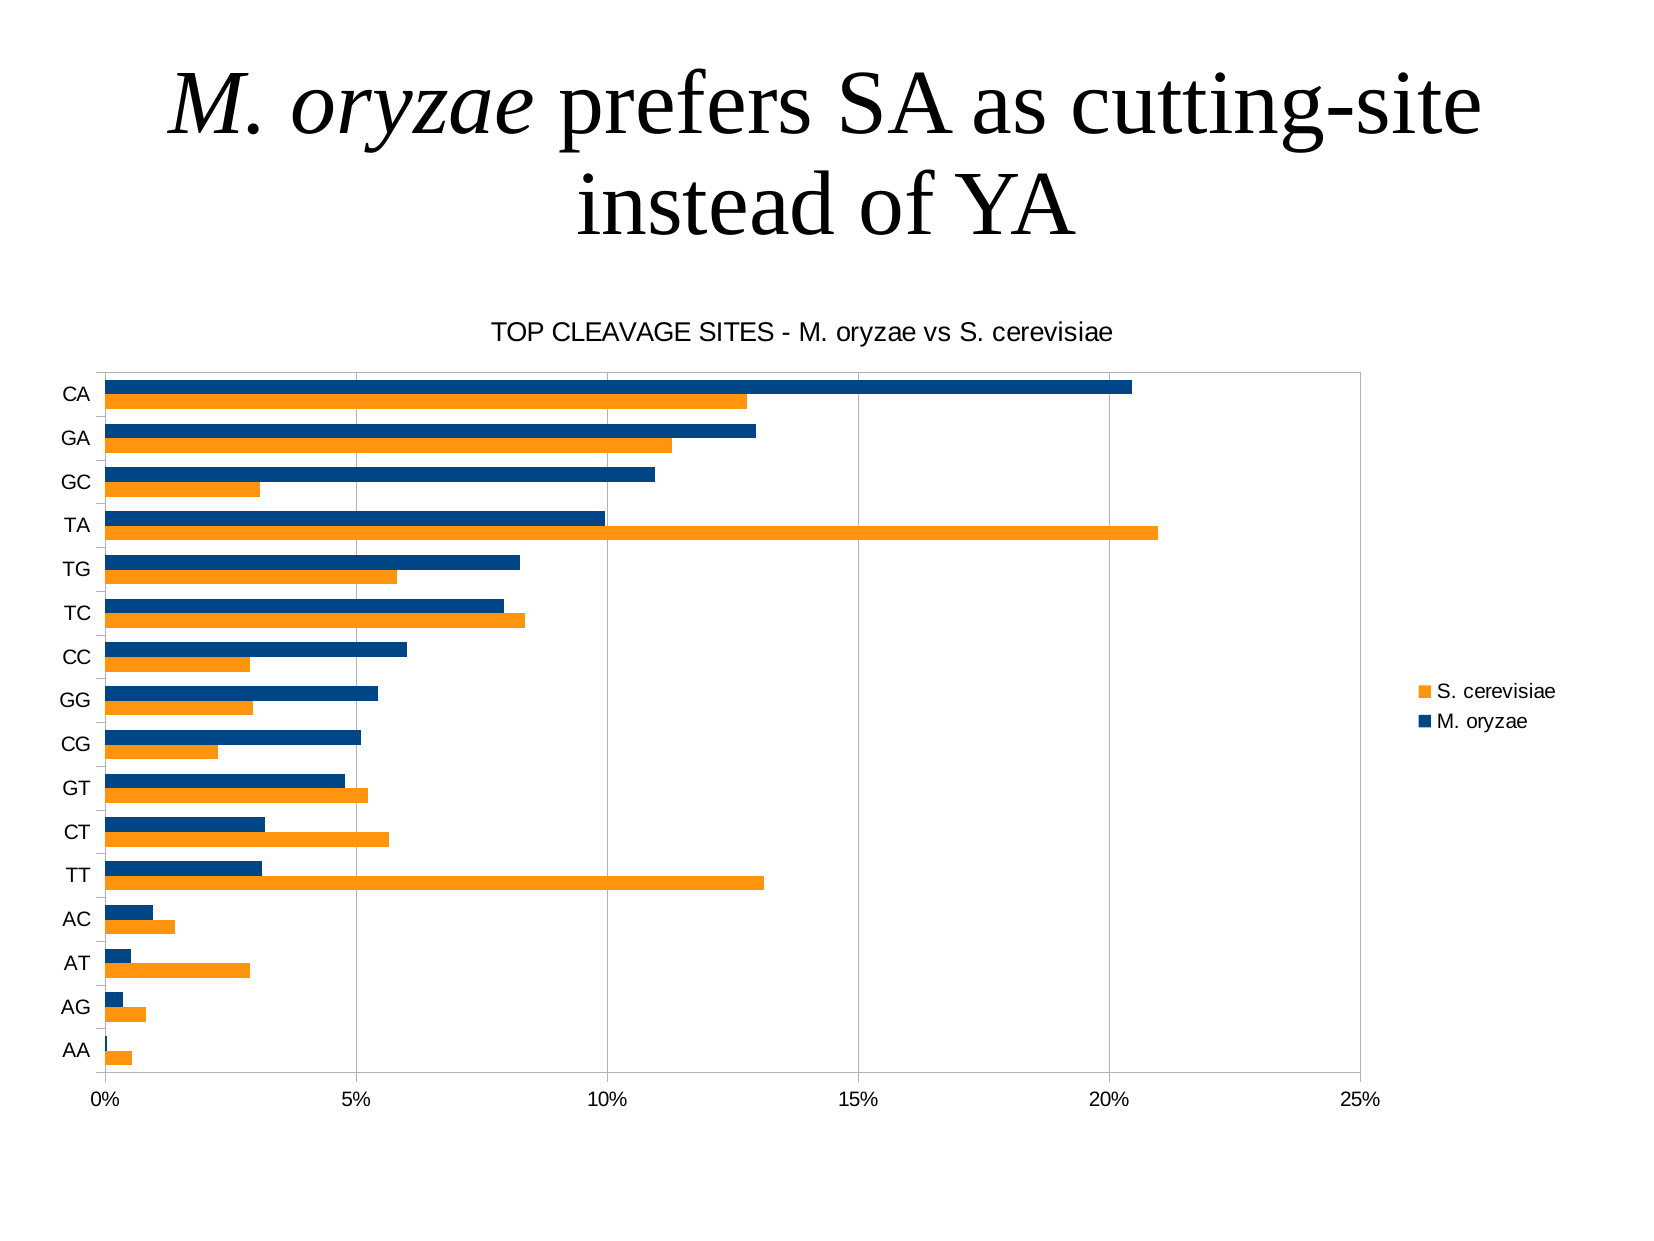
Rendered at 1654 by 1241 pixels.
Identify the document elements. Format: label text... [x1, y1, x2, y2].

chart [28, 285, 1576, 1128]
title M. oryzae prefers SA as cutting-site instead of YA [82, 49, 1571, 257]
